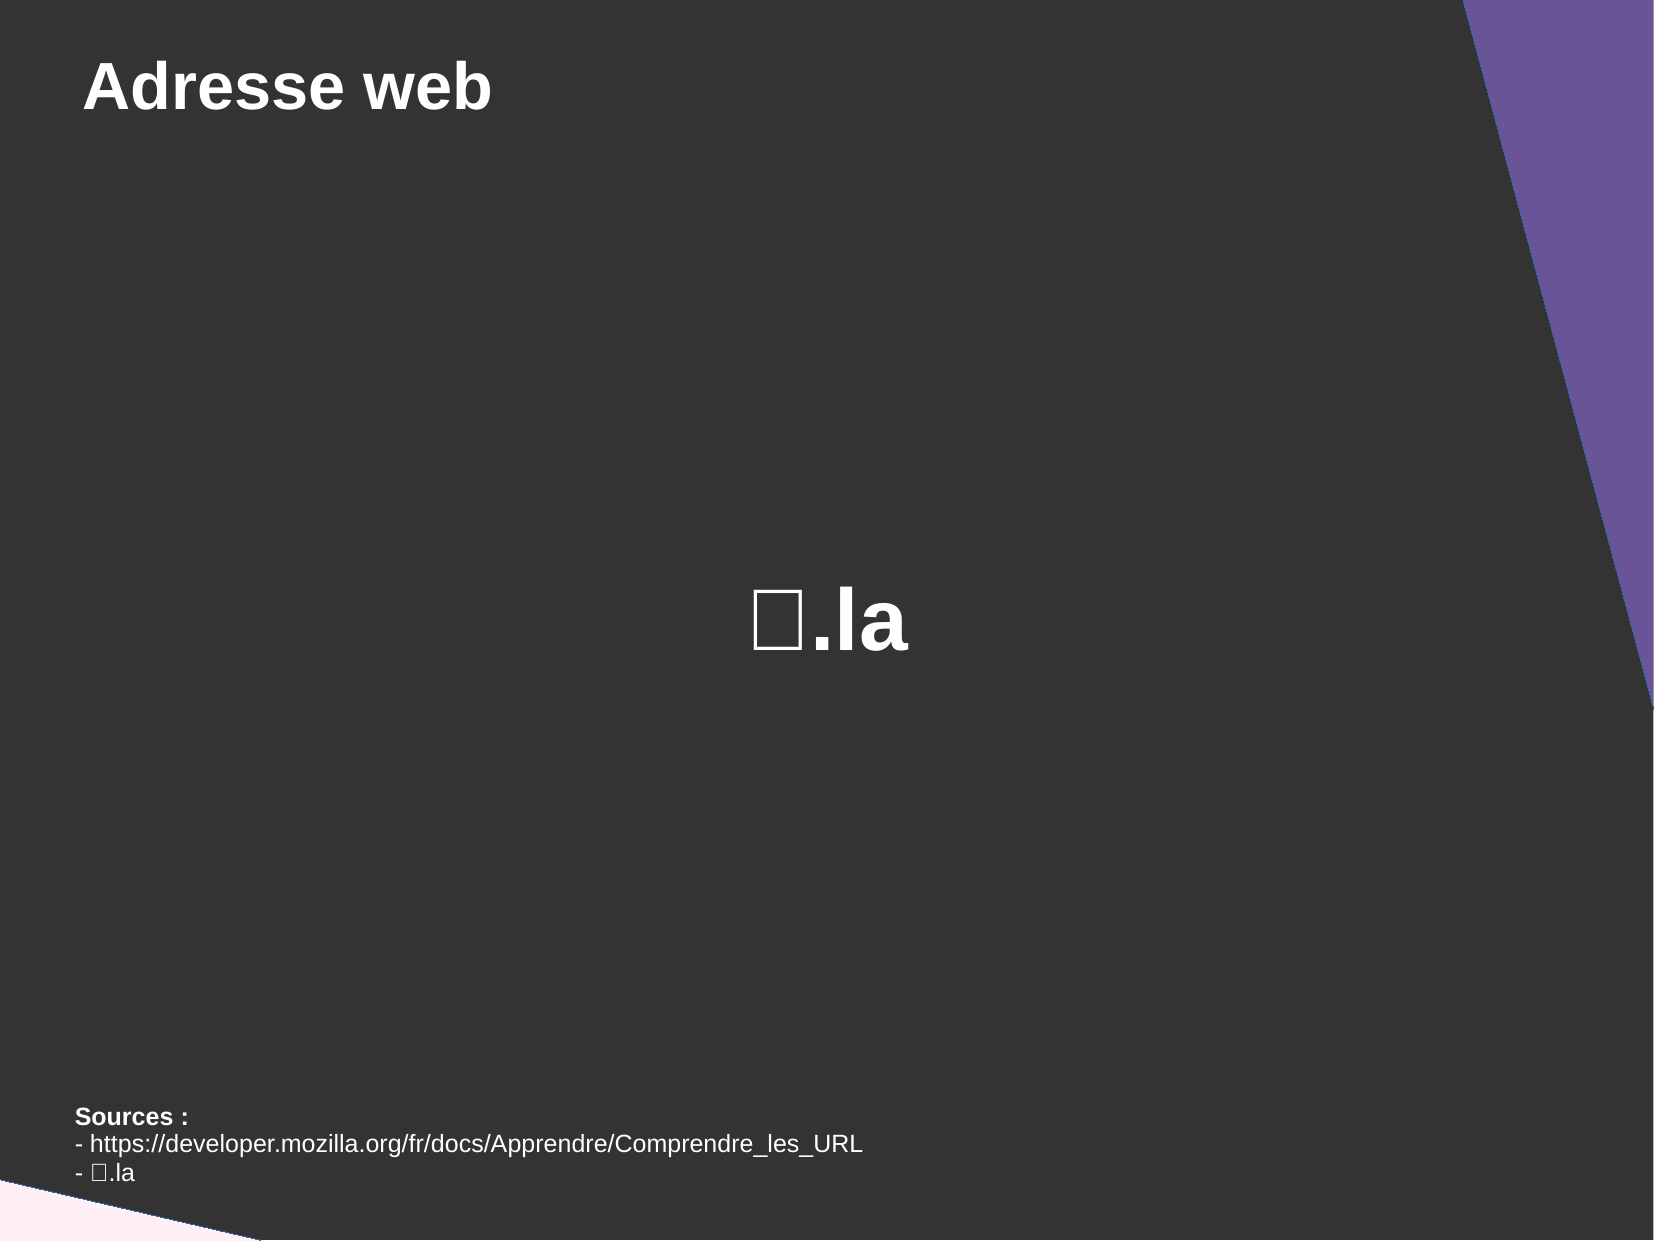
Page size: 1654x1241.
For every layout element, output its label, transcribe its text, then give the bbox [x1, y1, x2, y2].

text_box [0, 1179, 265, 1241]
text_box Sources : - https://developer.mozilla.org/fr/docs/Apprendre/Comprendre_les_URL - 💩.la [59, 1094, 1546, 1227]
title 💩.la [31, 571, 1622, 702]
title Adresse web [82, 49, 1503, 152]
text_box [1463, 0, 1654, 710]
